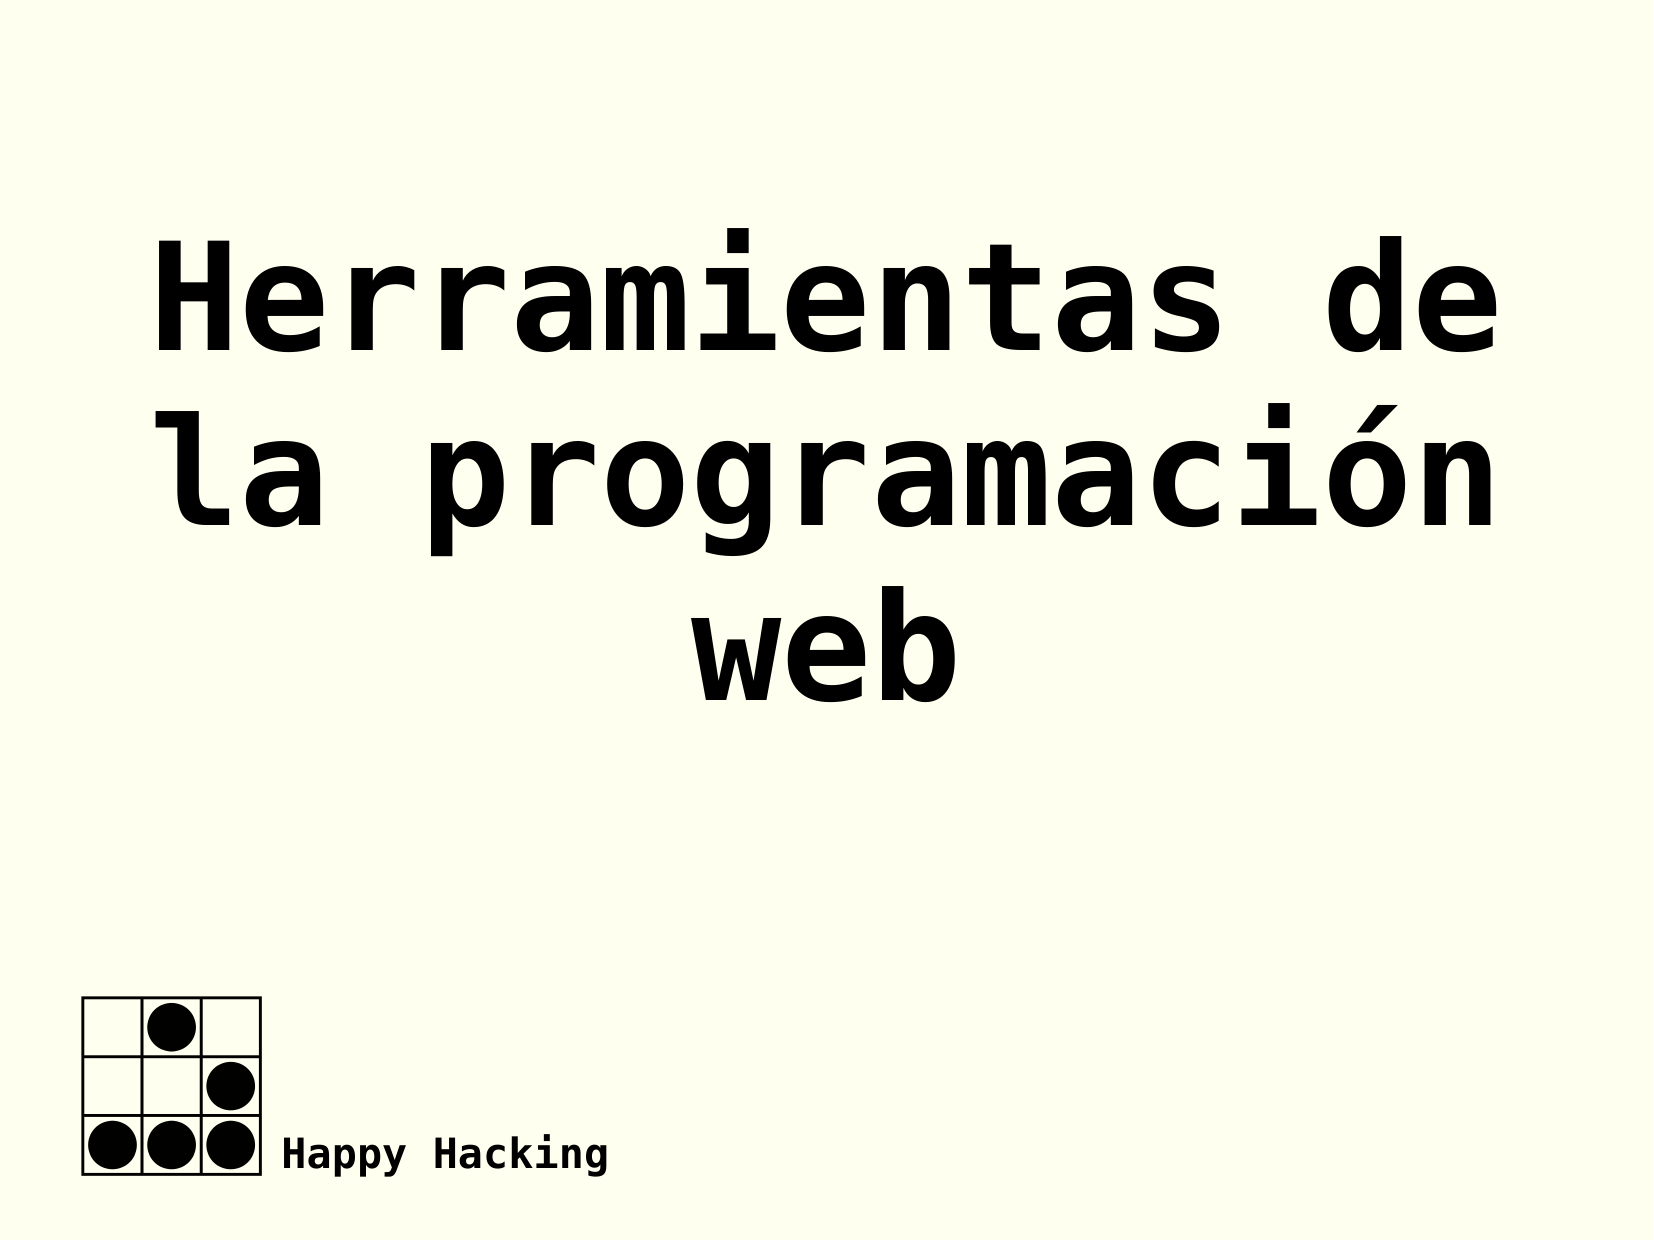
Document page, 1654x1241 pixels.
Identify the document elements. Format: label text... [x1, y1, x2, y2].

picture [68, 983, 275, 1190]
subtitle Herramientas de la programación web [82, 8, 1571, 940]
text_box Happy Hacking [266, 1098, 657, 1187]
